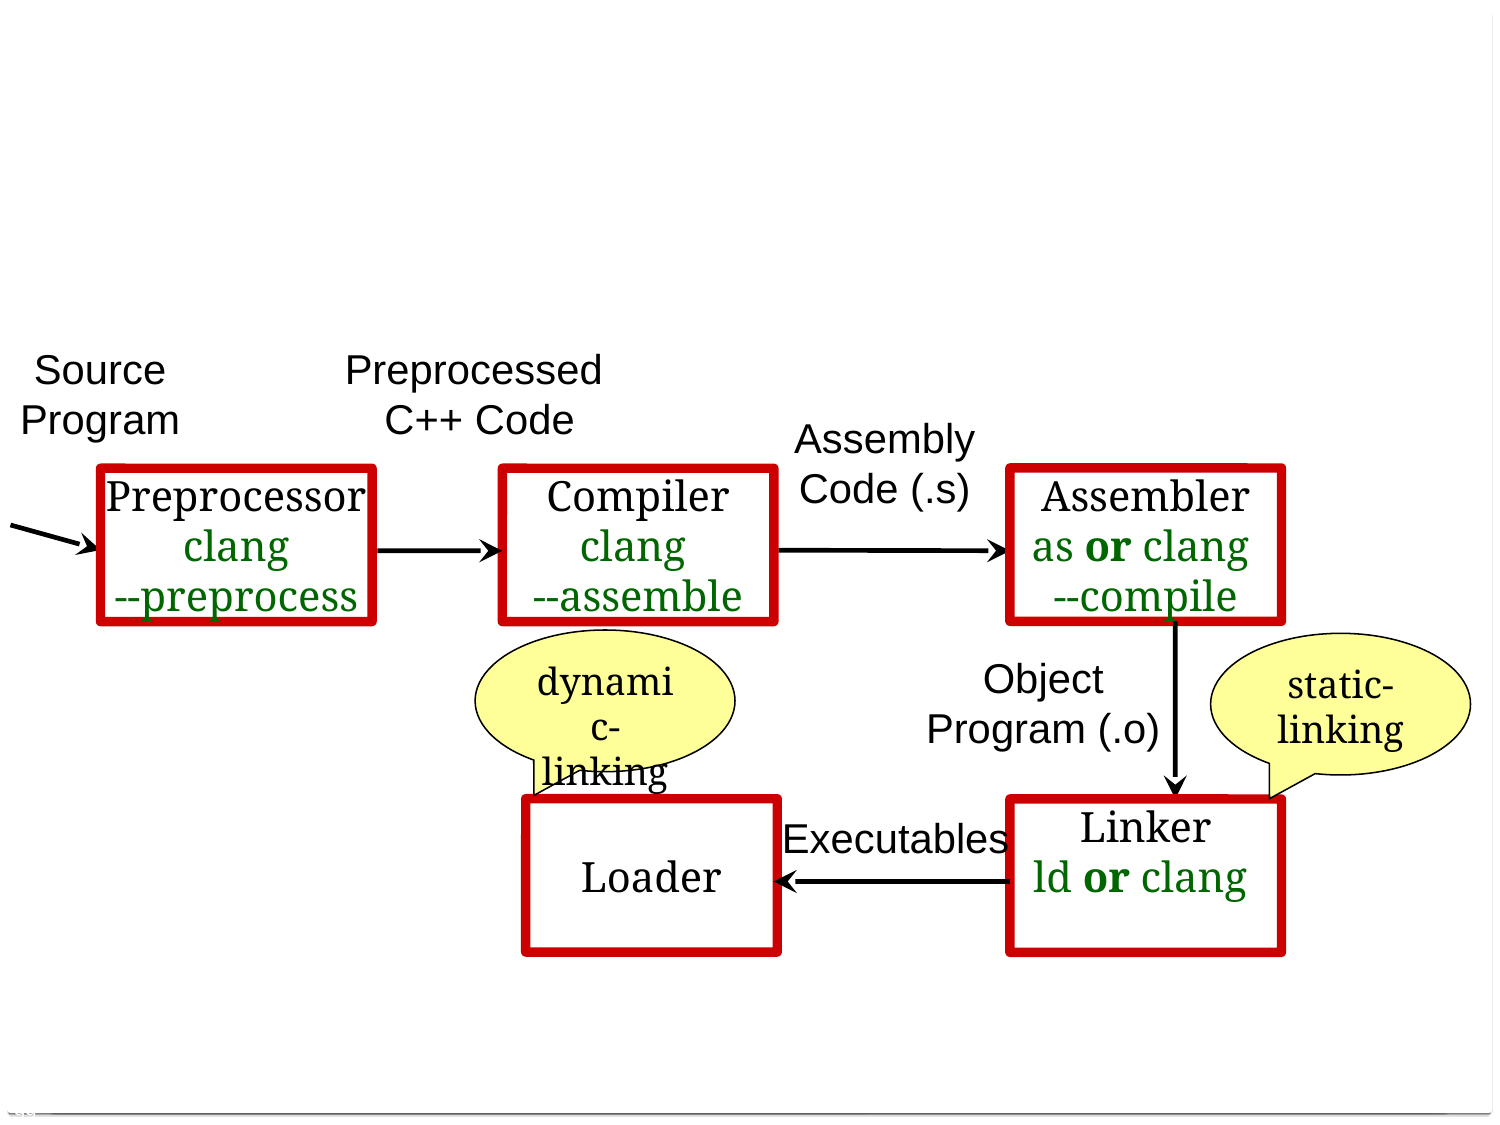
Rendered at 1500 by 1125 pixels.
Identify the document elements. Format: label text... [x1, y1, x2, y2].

text_box Source Program [5, 335, 195, 450]
text_box Object Program (.o) [911, 644, 1176, 760]
text_box Preprocessed C++ Code [329, 335, 630, 450]
text_box Linker ld or clang [1009, 798, 1282, 953]
slide_number <number> / 99 [0, 1074, 50, 1125]
text_box static-linking [1210, 633, 1471, 799]
text_box Assembler as or clang --compile [1009, 467, 1282, 622]
text_box Compiler clang --assemble [502, 468, 774, 622]
footer CSU0027 - System Programming, NTNU CSIE [10, 11, 1490, 1110]
text_box Assembly Code (.s) [779, 404, 991, 520]
text_box dynamic-linking [475, 630, 736, 796]
text_box Executables [778, 804, 1025, 870]
text_box Preprocessor clang --preprocess [100, 468, 373, 622]
text_box Loader [525, 798, 778, 953]
